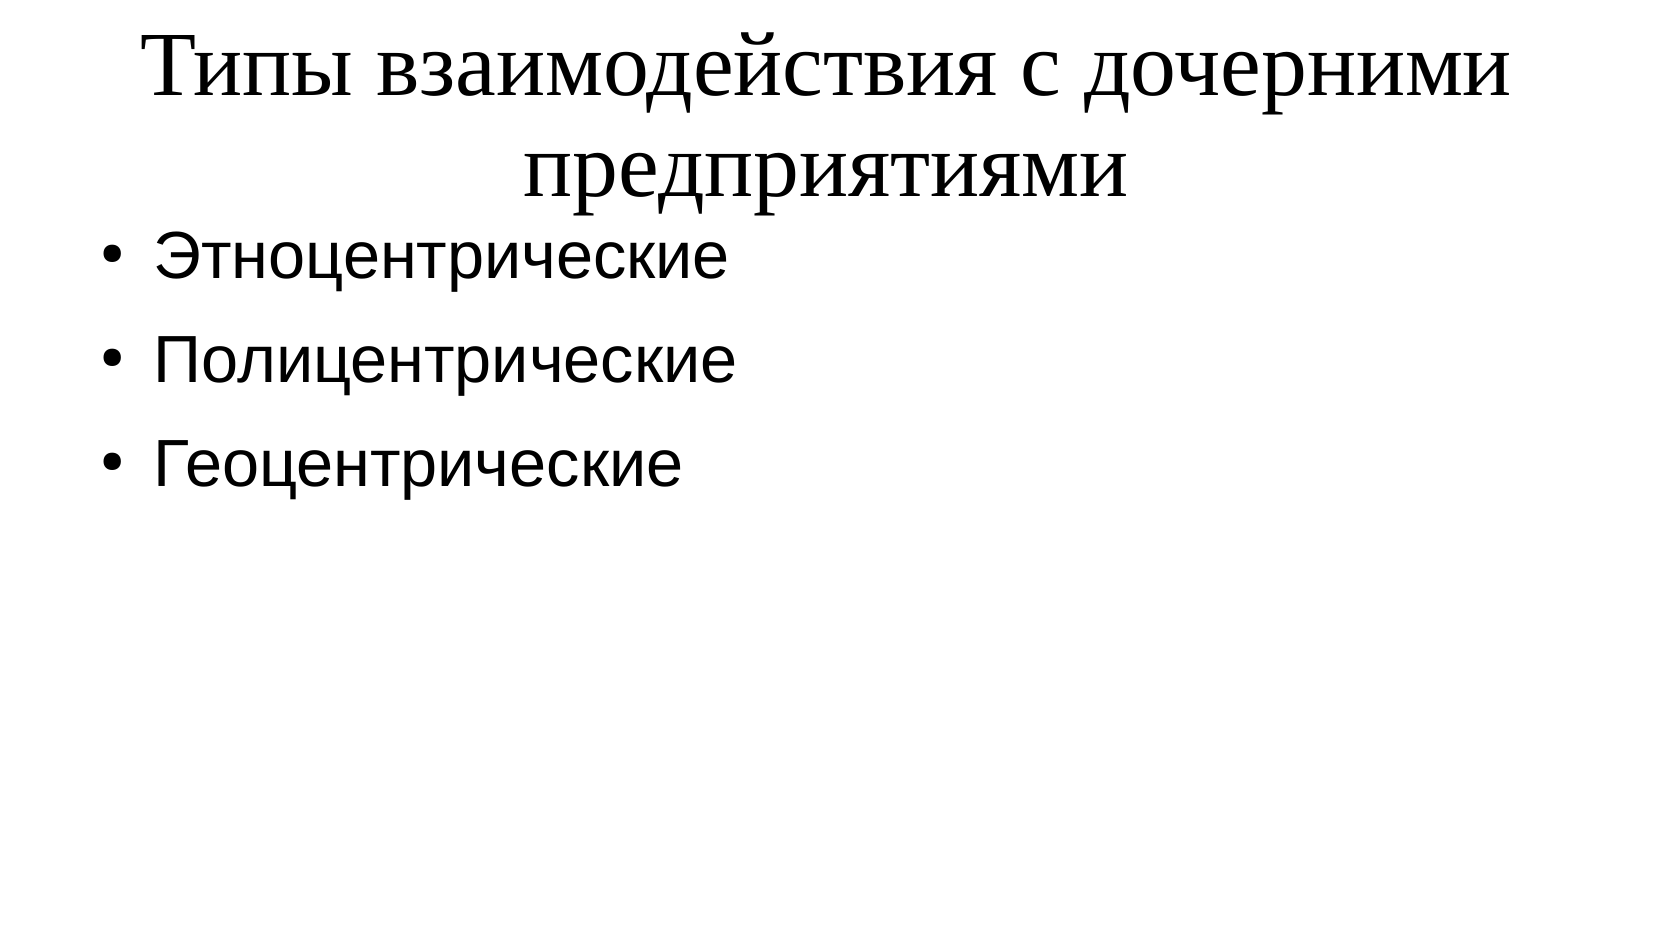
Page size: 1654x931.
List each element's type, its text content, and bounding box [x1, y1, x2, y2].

title Типы взаимодействия с дочерними предприятиями [82, 13, 1571, 217]
list Этноцентрические Полицентрические Геоцентрические [82, 217, 1571, 758]
